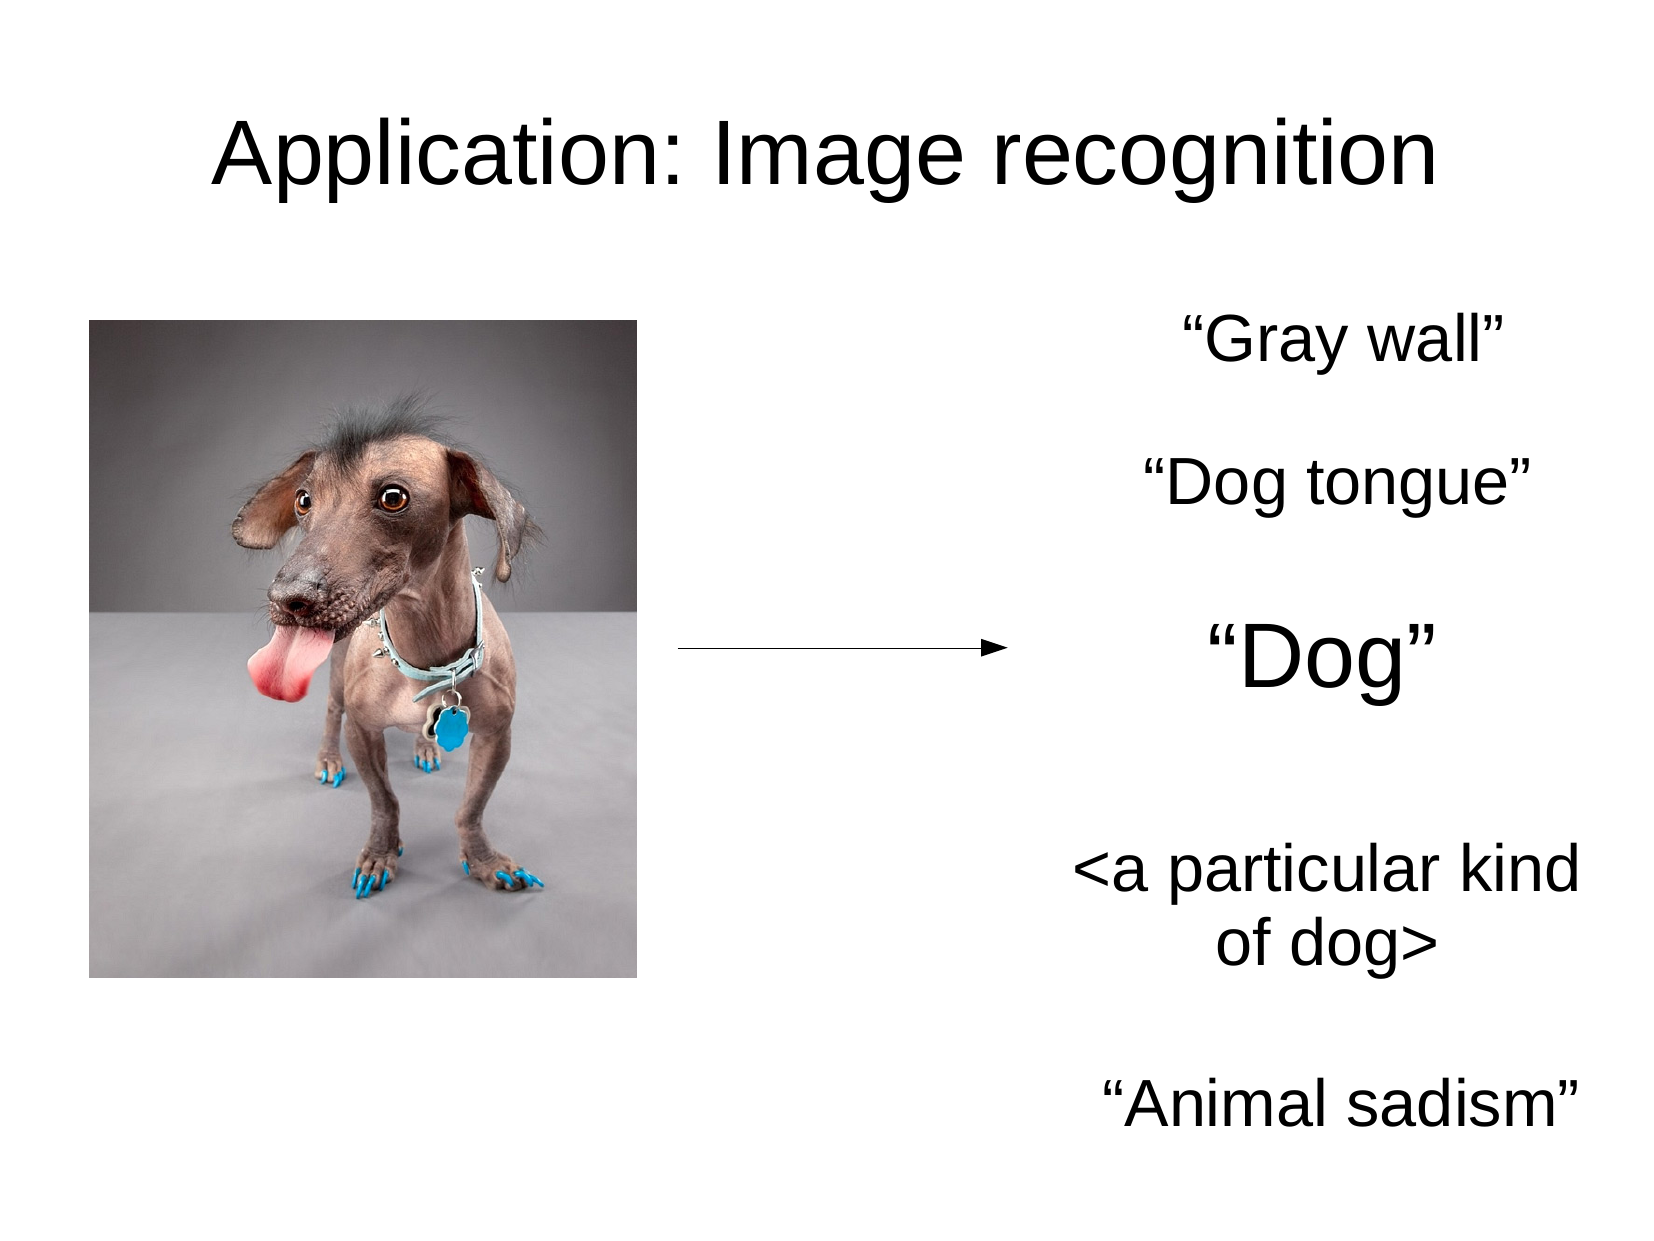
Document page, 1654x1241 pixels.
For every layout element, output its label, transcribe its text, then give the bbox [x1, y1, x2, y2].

text_box “Animal sadism” [1066, 1051, 1617, 1155]
title Application: Image recognition [82, 49, 1571, 257]
picture [89, 320, 637, 978]
text_box “Dog tongue” [1130, 430, 1546, 533]
text_box <a particular kind of dog> [1052, 830, 1603, 981]
text_box “Gray wall” [1133, 301, 1554, 377]
text_box “Dog” [1047, 604, 1598, 708]
